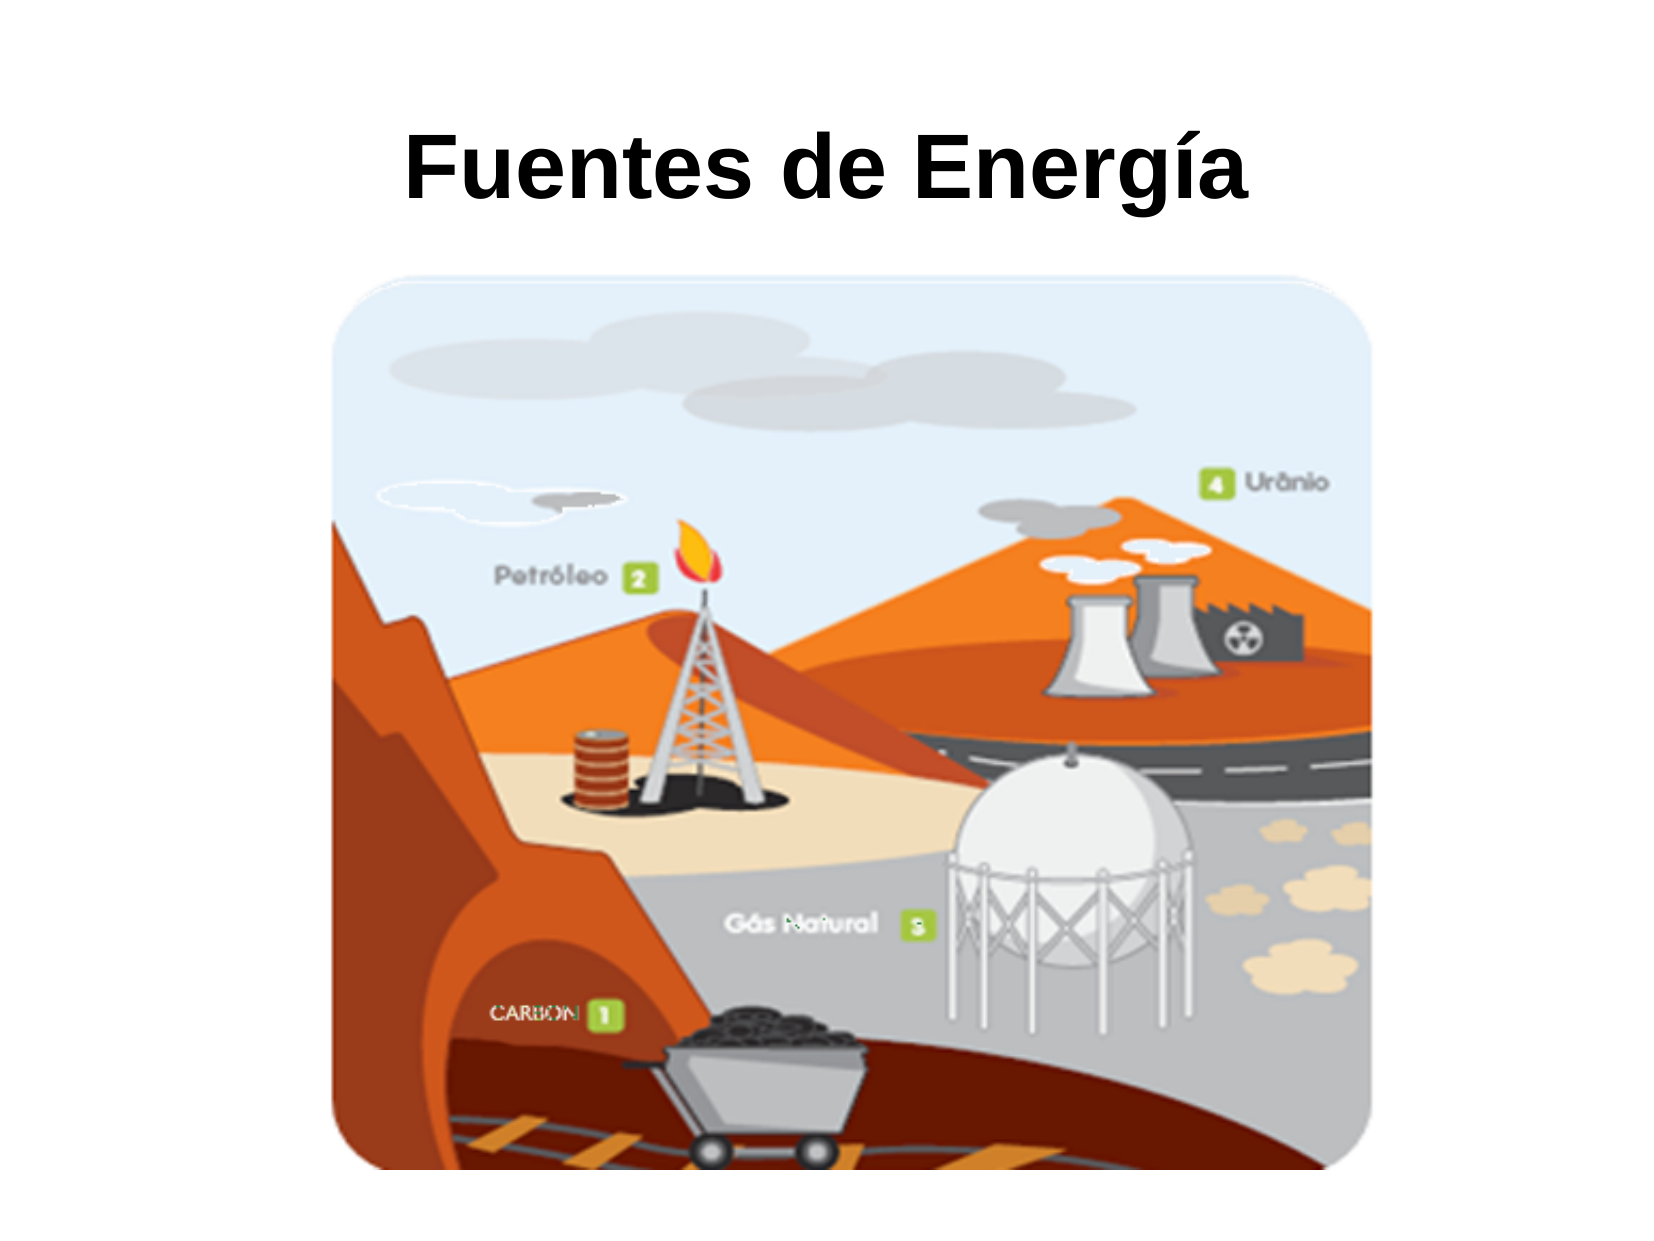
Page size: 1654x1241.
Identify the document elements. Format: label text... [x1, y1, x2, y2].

picture [330, 269, 1377, 1171]
title Fuentes de Energía [82, 62, 1571, 271]
